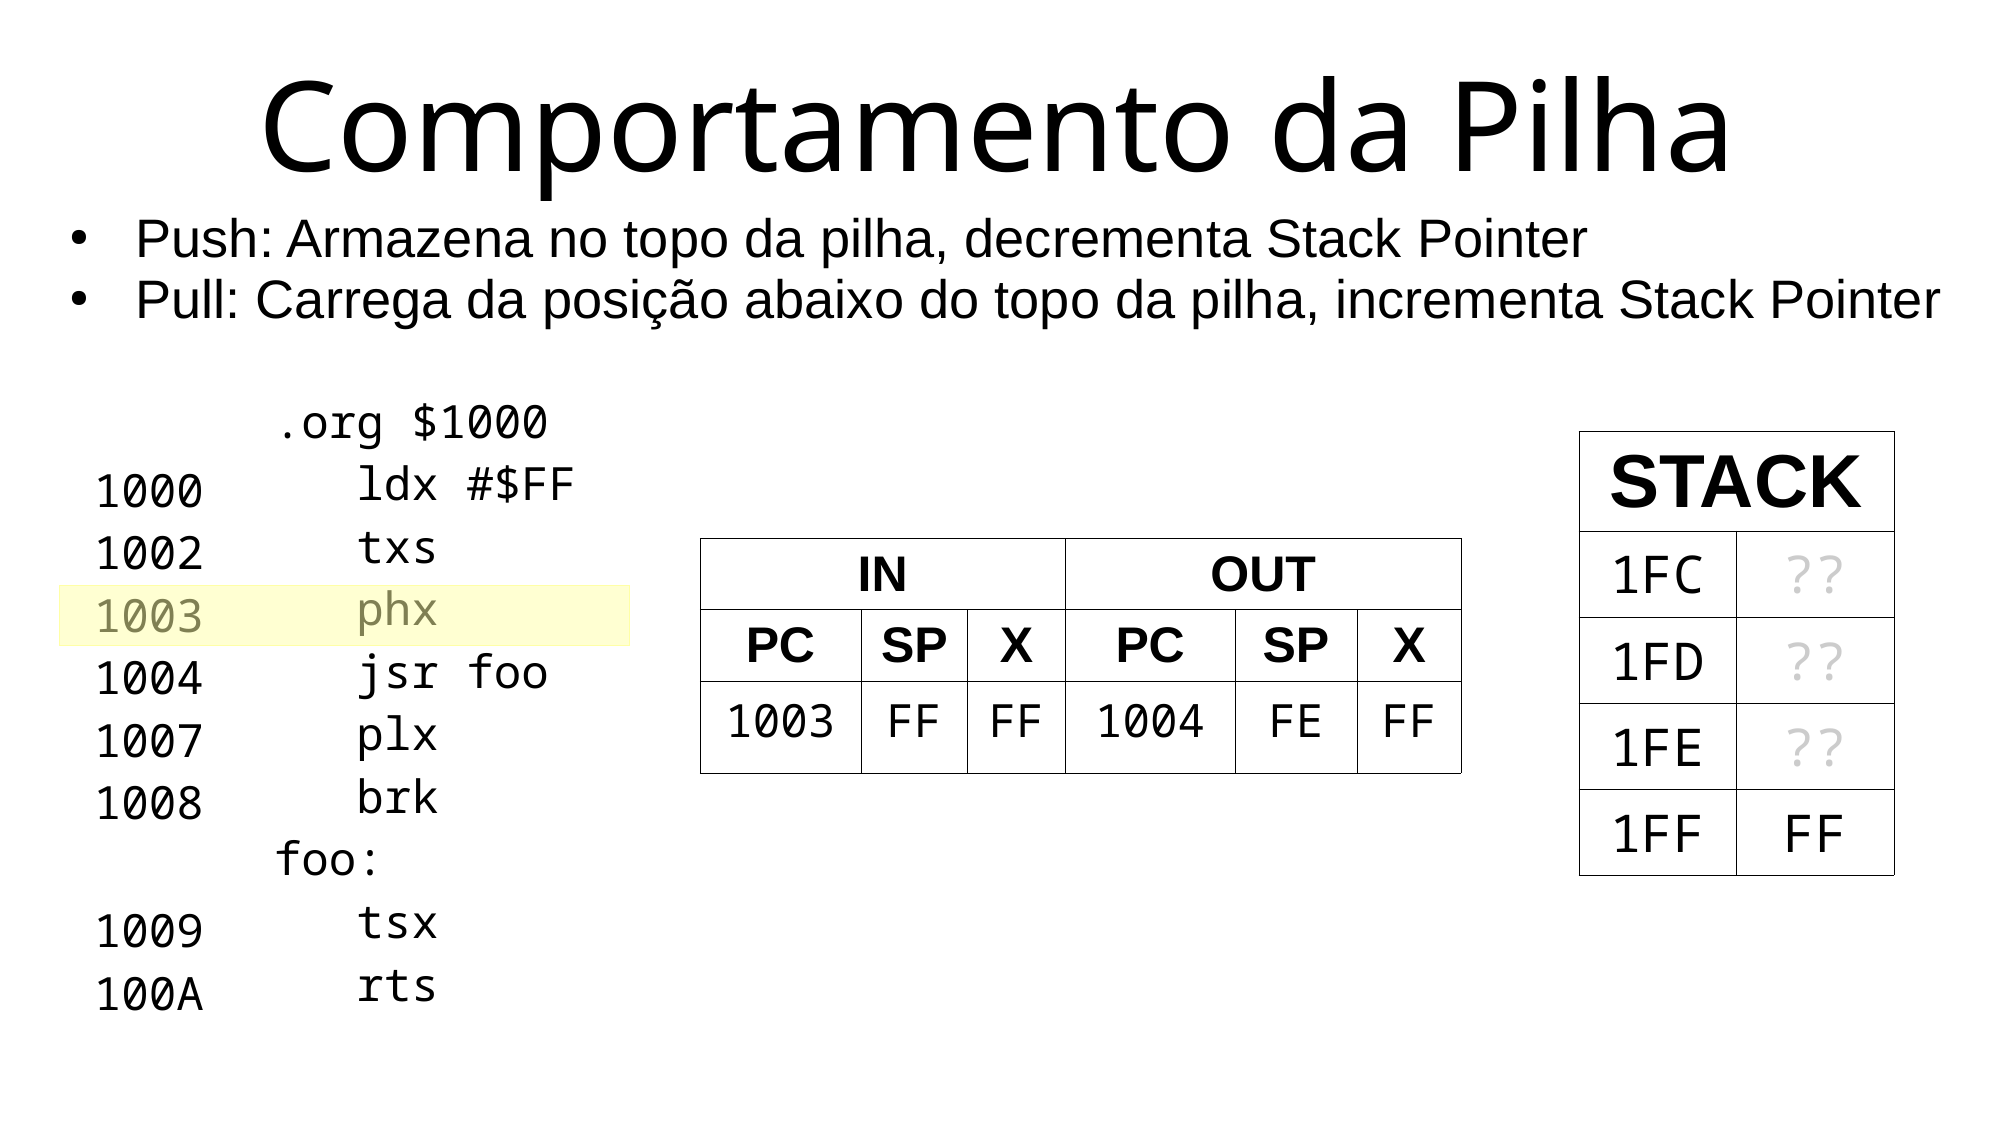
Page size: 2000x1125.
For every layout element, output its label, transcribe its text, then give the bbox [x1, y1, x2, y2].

table_cell ?? [1737, 532, 1894, 617]
table_cell FE [1236, 682, 1357, 773]
table_cell FF [1358, 682, 1461, 773]
text_box 1000 1002 1003 1004 1007 1008 1009 100A [79, 450, 260, 585]
table_cell 1FD [1580, 618, 1736, 703]
table_cell 1FF [1580, 790, 1736, 875]
table_cell X [1358, 610, 1461, 681]
table_cell FF [862, 682, 967, 773]
table_cell PC [1066, 610, 1235, 681]
table_cell PC [701, 610, 861, 681]
table_cell SP [862, 610, 967, 681]
table_header OUT [1066, 539, 1461, 609]
table_cell ?? [1737, 704, 1894, 789]
table_cell 1FE [1580, 704, 1736, 789]
text_box [59, 585, 630, 646]
table_cell FF [1737, 790, 1894, 875]
text_box .org $1000 ldx #$FF txs phx jsr foo plx brk foo: tsx rts [259, 381, 816, 1125]
table_header STACK [1580, 432, 1894, 531]
text_box Push: Armazena no topo da pilha, decrementa Stack Pointer Pull: Carrega da posição abaixo do topo da pilha, incrementa Stack Pointer [54, 201, 1959, 366]
table_cell ?? [1737, 618, 1894, 703]
table_cell X [968, 610, 1065, 681]
title Comportamento da Pilha [30, 22, 1966, 240]
text_box 1000 1002 1003 1004 1007 1008 1009 100A [79, 646, 260, 1053]
table_cell 1004 [1066, 682, 1235, 773]
table_cell 1FC [1580, 532, 1736, 617]
table_header IN [701, 539, 1065, 609]
table_cell 1003 [701, 682, 861, 773]
table_cell SP [1236, 610, 1357, 681]
table_cell FF [968, 682, 1065, 773]
